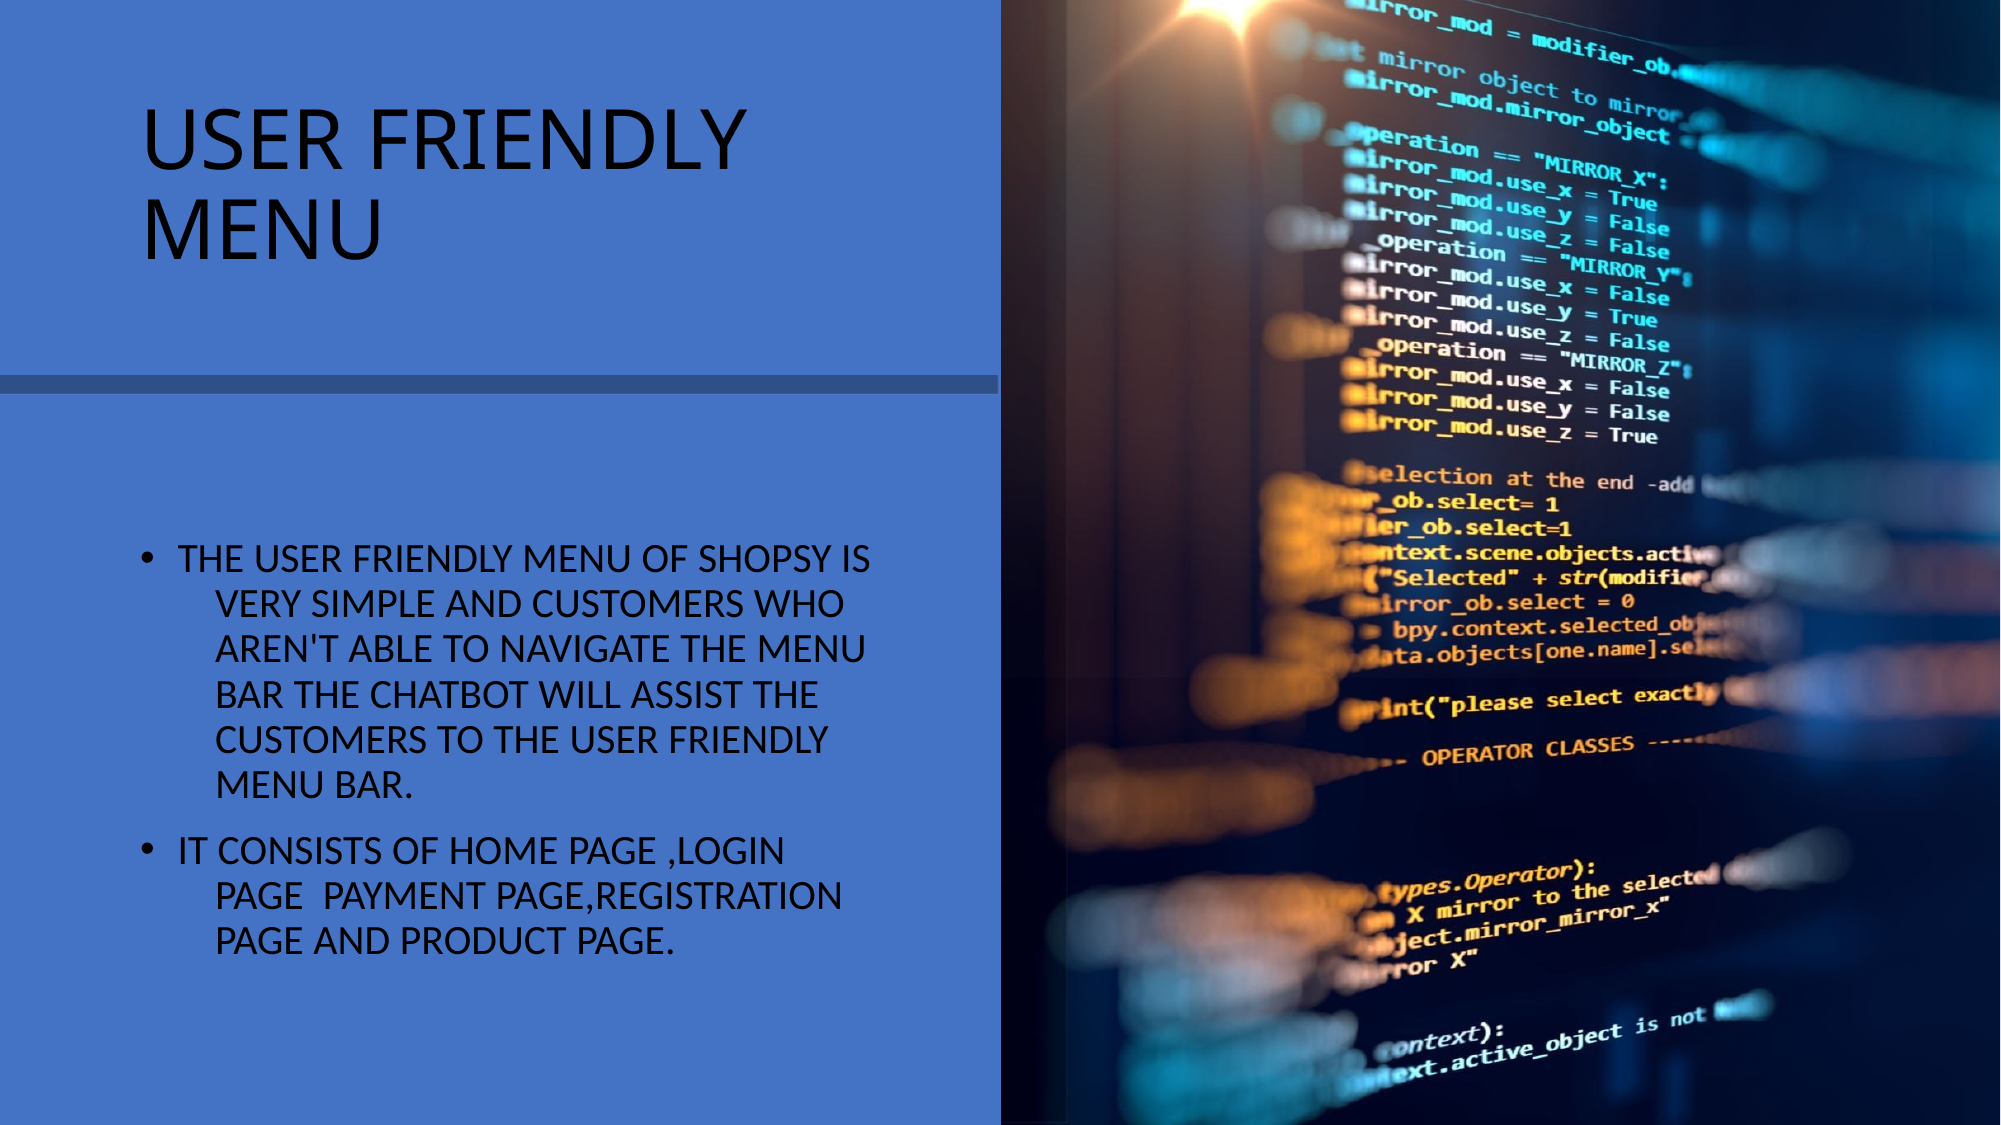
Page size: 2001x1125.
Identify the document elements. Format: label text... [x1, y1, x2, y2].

list THE USER FRIENDLY MENU OF SHOPSY IS VERY SIMPLE AND CUSTOMERS WHO AREN'T ABLE TO NAVIGATE THE MENU BAR THE CHATBOT WILL ASSIST THE CUSTOMERS TO THE USER FRIENDLY MENU BAR. IT CONSISTS OF HOME PAGE ,LOGIN PAGE PAYMENT PAGE,REGISTRATION PAGE AND PRODUCT PAGE. [124, 473, 890, 1027]
picture [1001, 0, 2001, 1125]
text_box [0, 0, 1001, 1125]
picture [1681, 69, 1698, 78]
title USER FRIENDLY MENU [124, 53, 909, 322]
